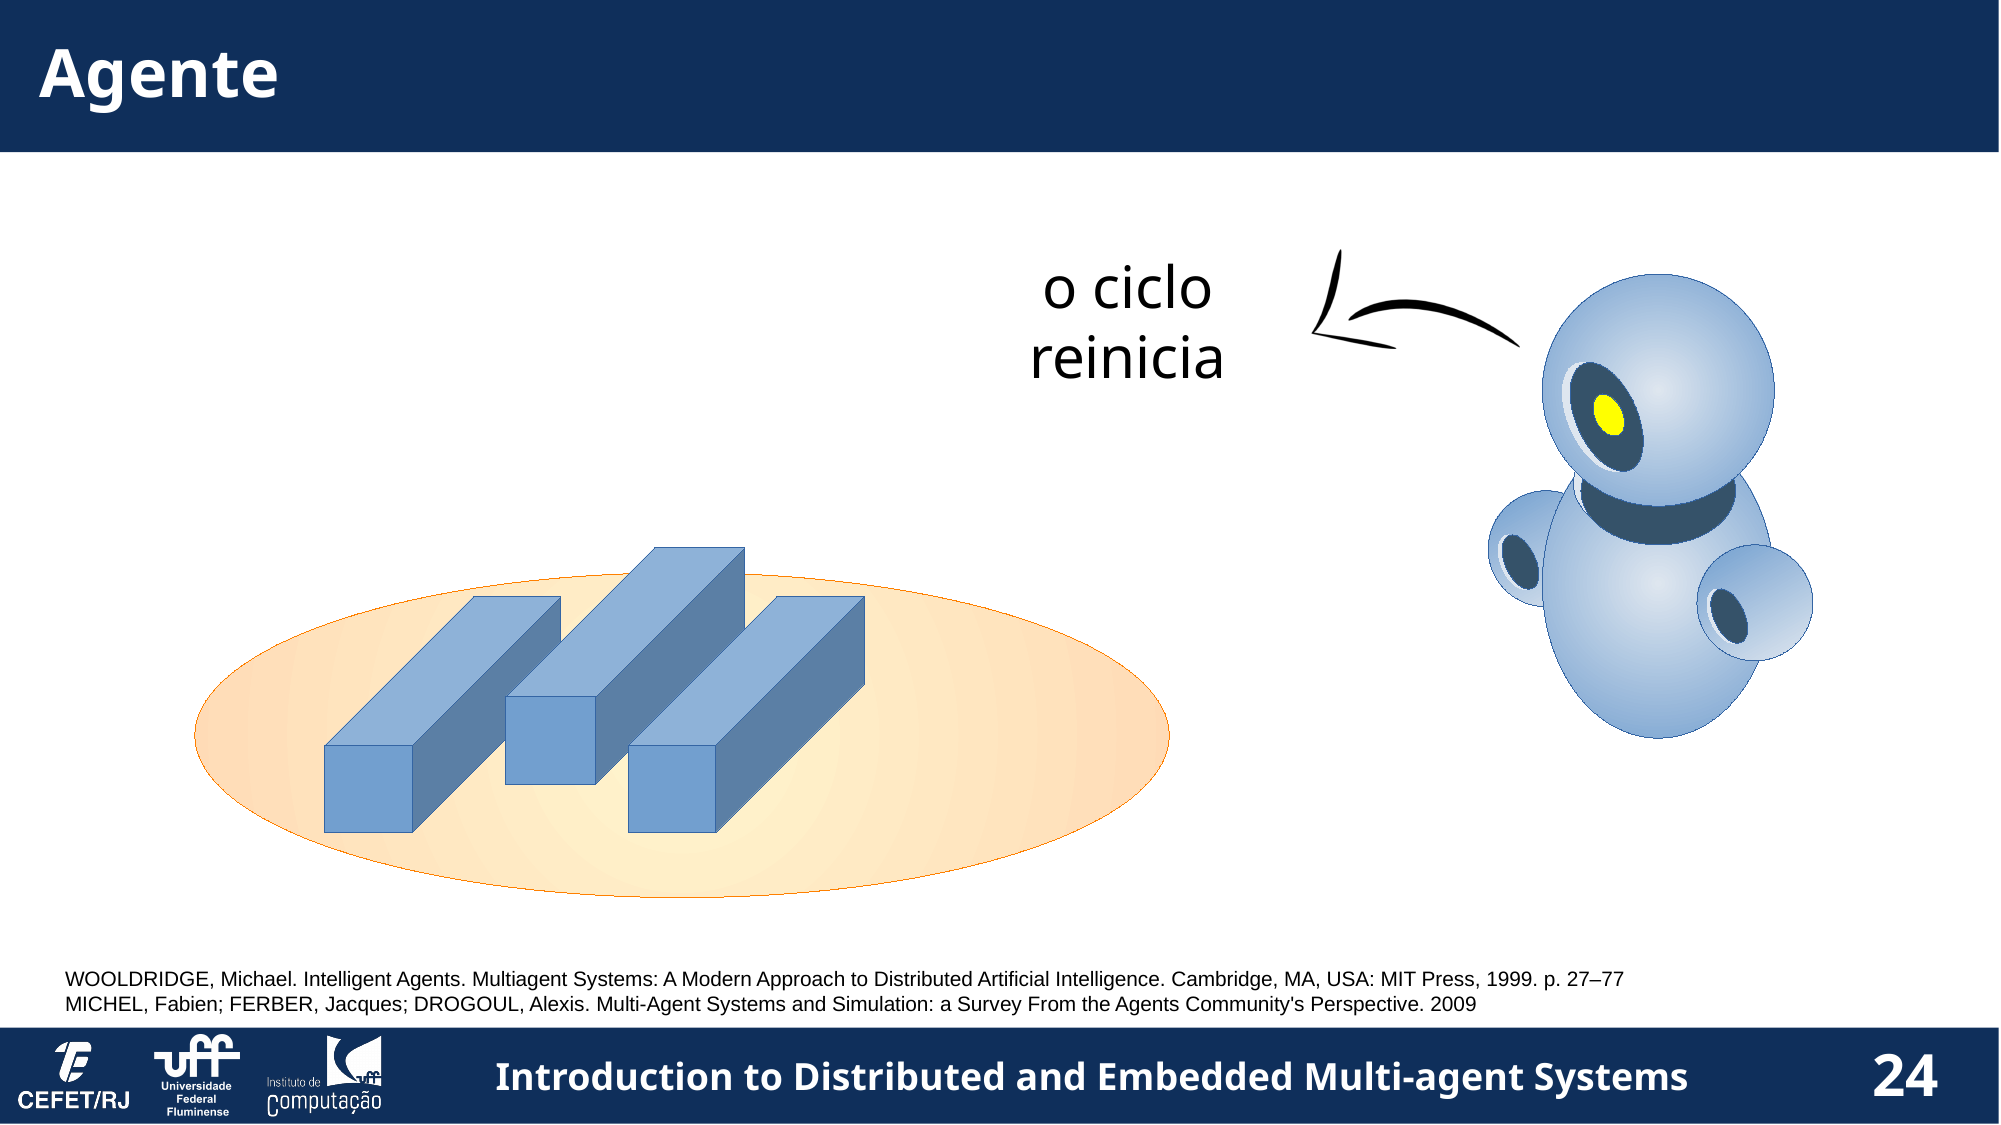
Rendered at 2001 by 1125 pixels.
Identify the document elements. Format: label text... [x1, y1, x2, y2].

text_box WOOLDRIDGE, Michael. Intelligent Agents. Multiagent Systems: A Modern Approach to Distributed Artificial Intelligence. Cambridge, MA, USA: MIT Press, 1999. p. 27–77 MICHEL, Fabien; FERBER, Jacques; DROGOUL, Alexis. Multi-Agent Systems and Simulation: a Survey From the Agents Community's Perspective. 2009 [50, 958, 1969, 1024]
text_box [1488, 274, 1813, 739]
text_box o ciclo reinicia [950, 243, 1306, 398]
text_box [194, 549, 1170, 898]
picture [265, 1033, 383, 1117]
picture [18, 1021, 129, 1125]
picture [153, 1033, 241, 1121]
text_box Agente [25, 23, 1999, 119]
picture [1311, 249, 1520, 349]
